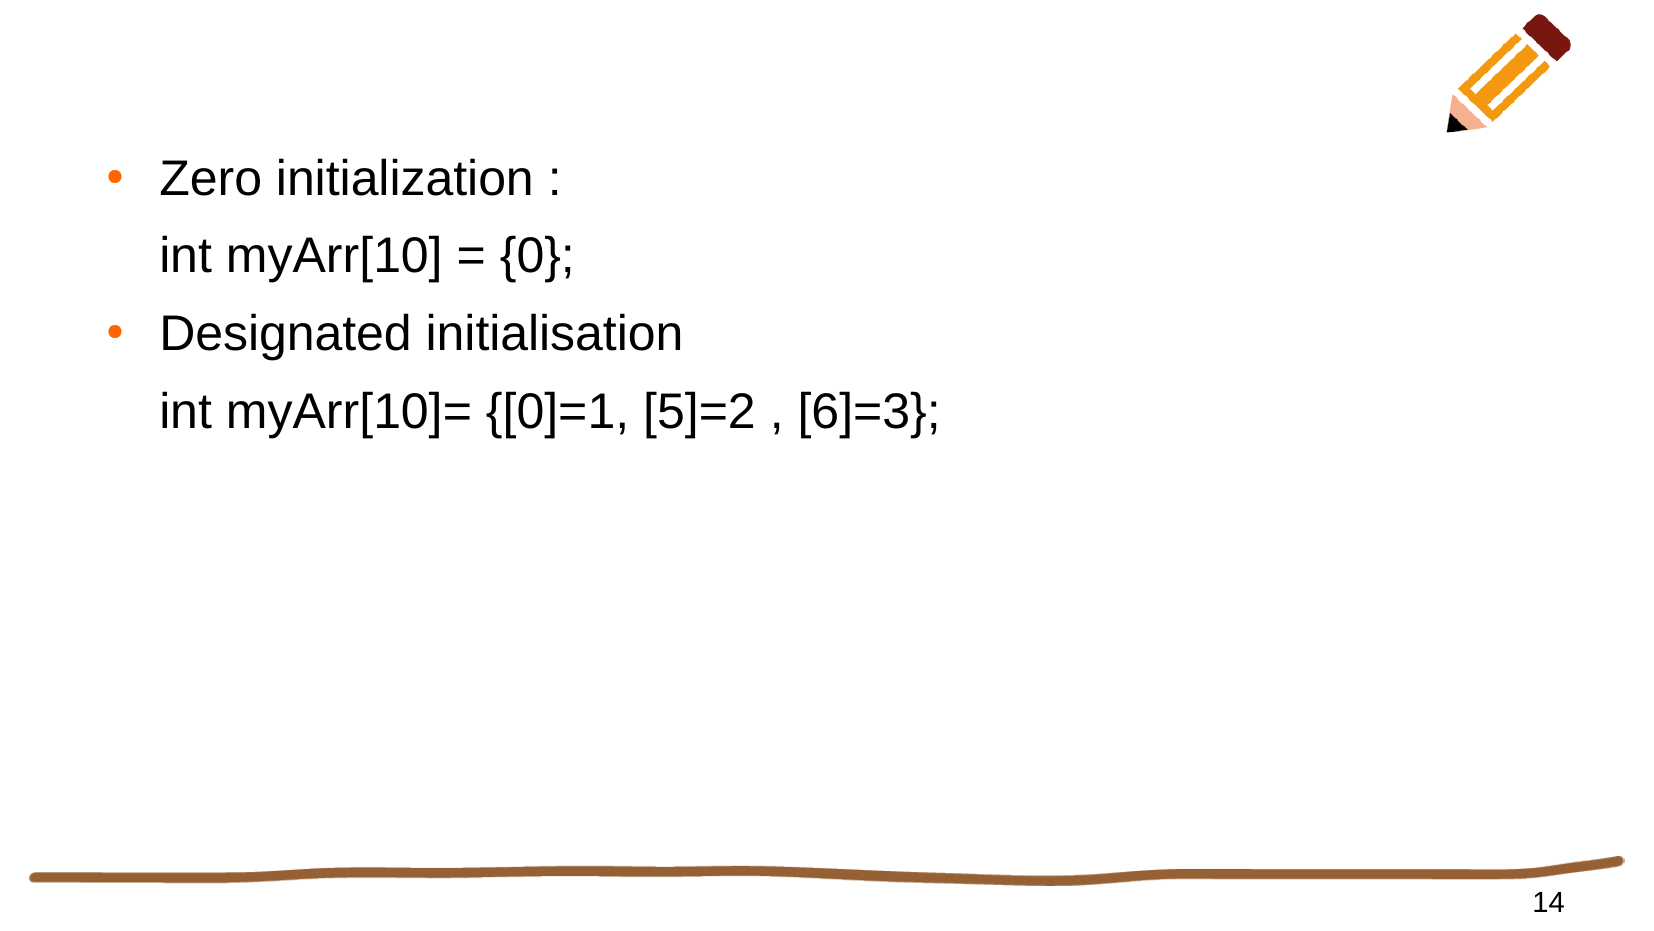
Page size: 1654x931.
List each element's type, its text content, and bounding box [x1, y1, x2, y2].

picture [1446, 14, 1571, 133]
list Zero initialization : int myArr[10] = {0}; Designated initialisation int myArr[10]= {[0]=1, [5]=2 , [6]=3}; [88, 150, 1463, 800]
picture [29, 856, 1625, 886]
